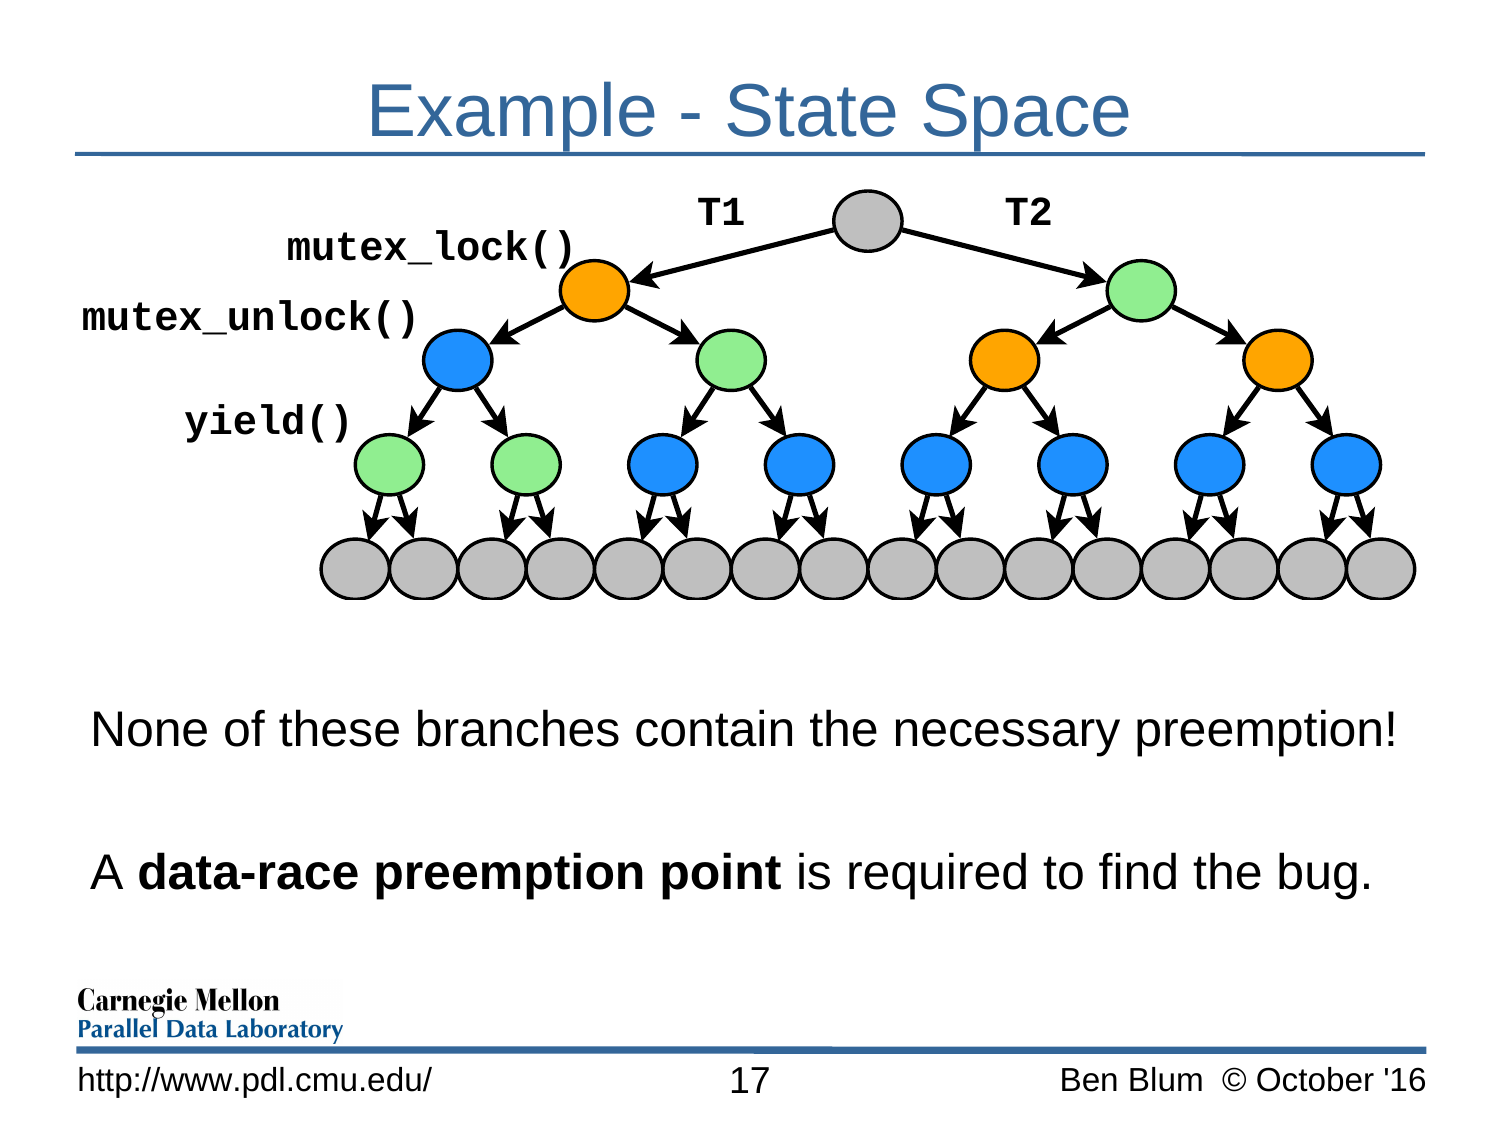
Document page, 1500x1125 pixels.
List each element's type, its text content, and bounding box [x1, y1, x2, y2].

title Example - State Space [112, 50, 1388, 163]
list None of these branches contain the necessary preemption! A data-race preemption point is required to find the bug. [75, 688, 1426, 1051]
picture [75, 187, 1426, 601]
